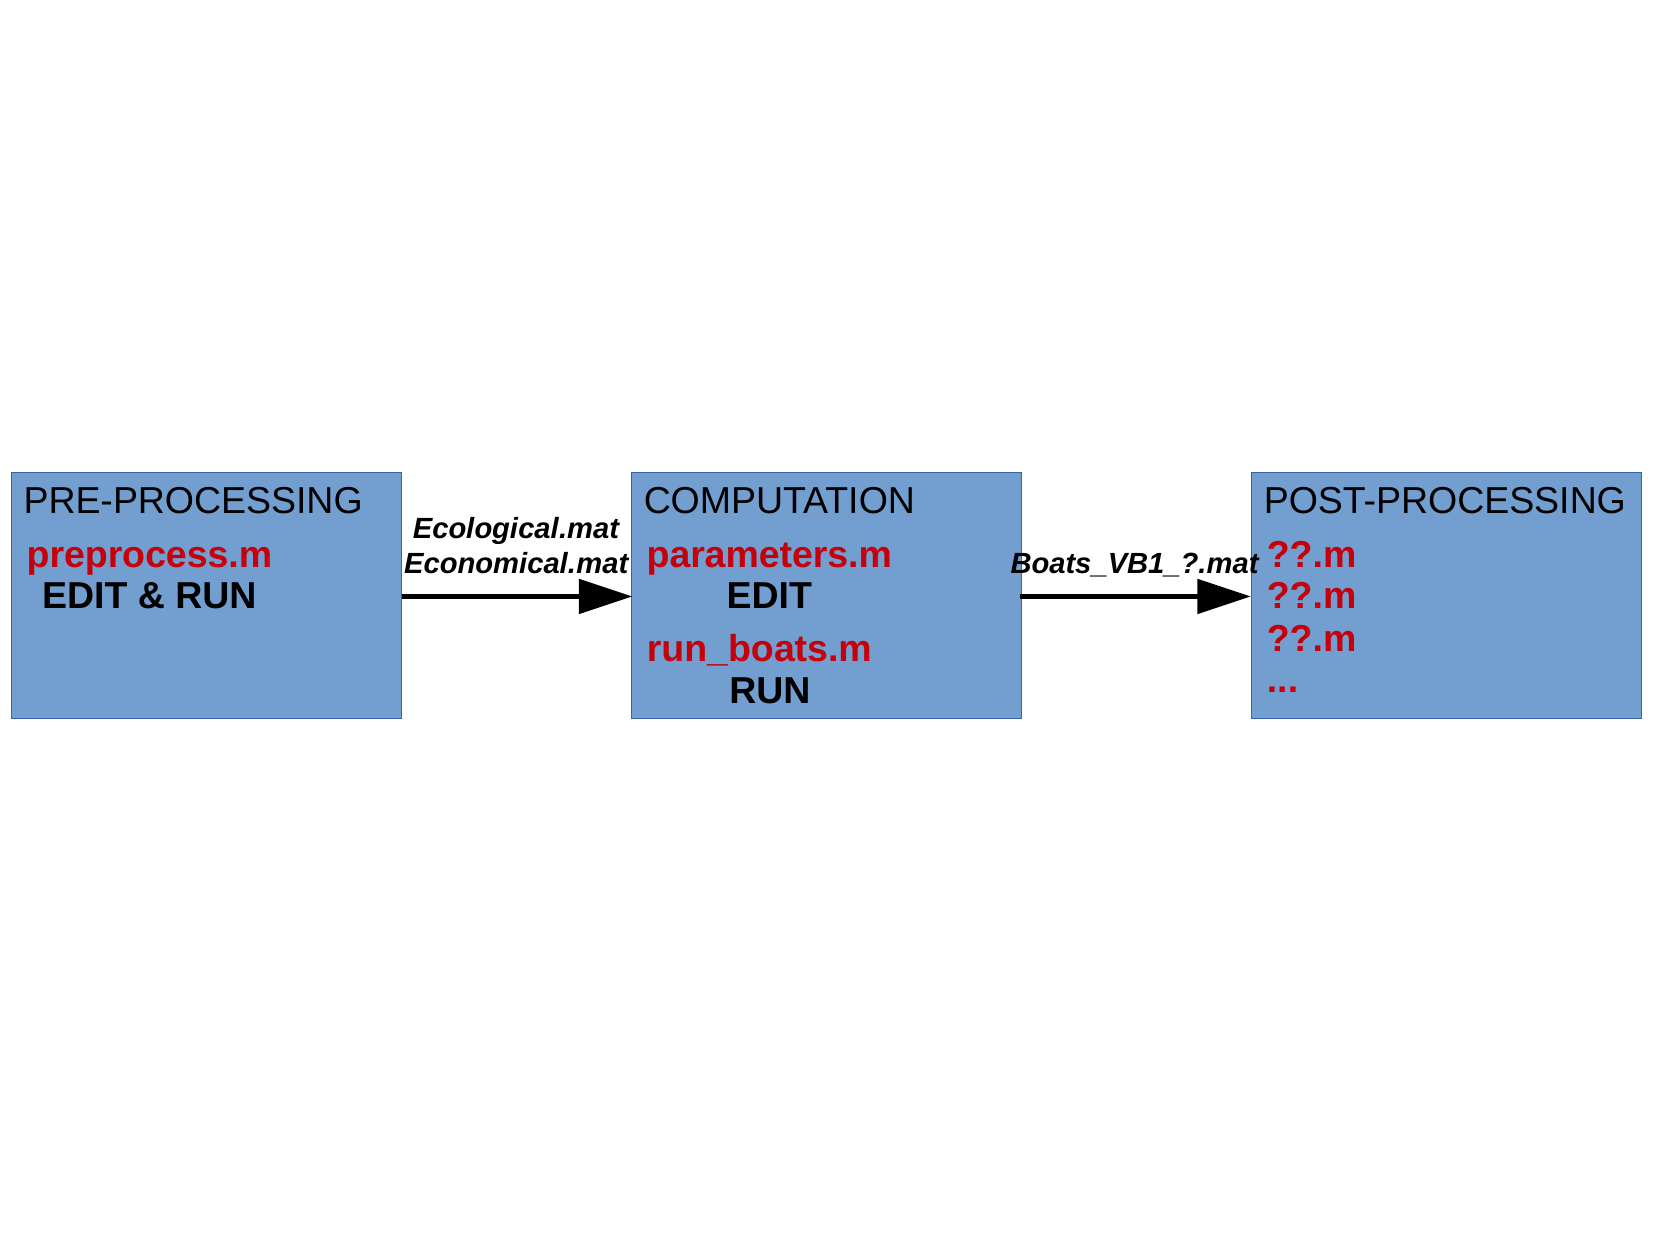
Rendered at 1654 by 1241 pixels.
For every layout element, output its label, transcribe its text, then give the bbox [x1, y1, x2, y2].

text_box POST-PROCESSING [1249, 472, 1642, 530]
text_box Ecological.mat [311, 504, 721, 539]
text_box [1251, 530, 1642, 719]
text_box parameters.m EDIT [631, 530, 907, 625]
text_box preprocess.m EDIT & RUN [11, 525, 287, 625]
text_box run_boats.m RUN [632, 620, 1022, 719]
text_box PRE-PROCESSING [8, 472, 402, 530]
text_box [907, 472, 1022, 620]
text_box [11, 530, 402, 719]
text_box Economical.mat [311, 539, 721, 597]
text_box COMPUTATION [628, 472, 930, 530]
text_box ??.m ??.m ??.m ... [1252, 525, 1372, 709]
text_box Boats_VB1_?.mat [930, 539, 1340, 597]
